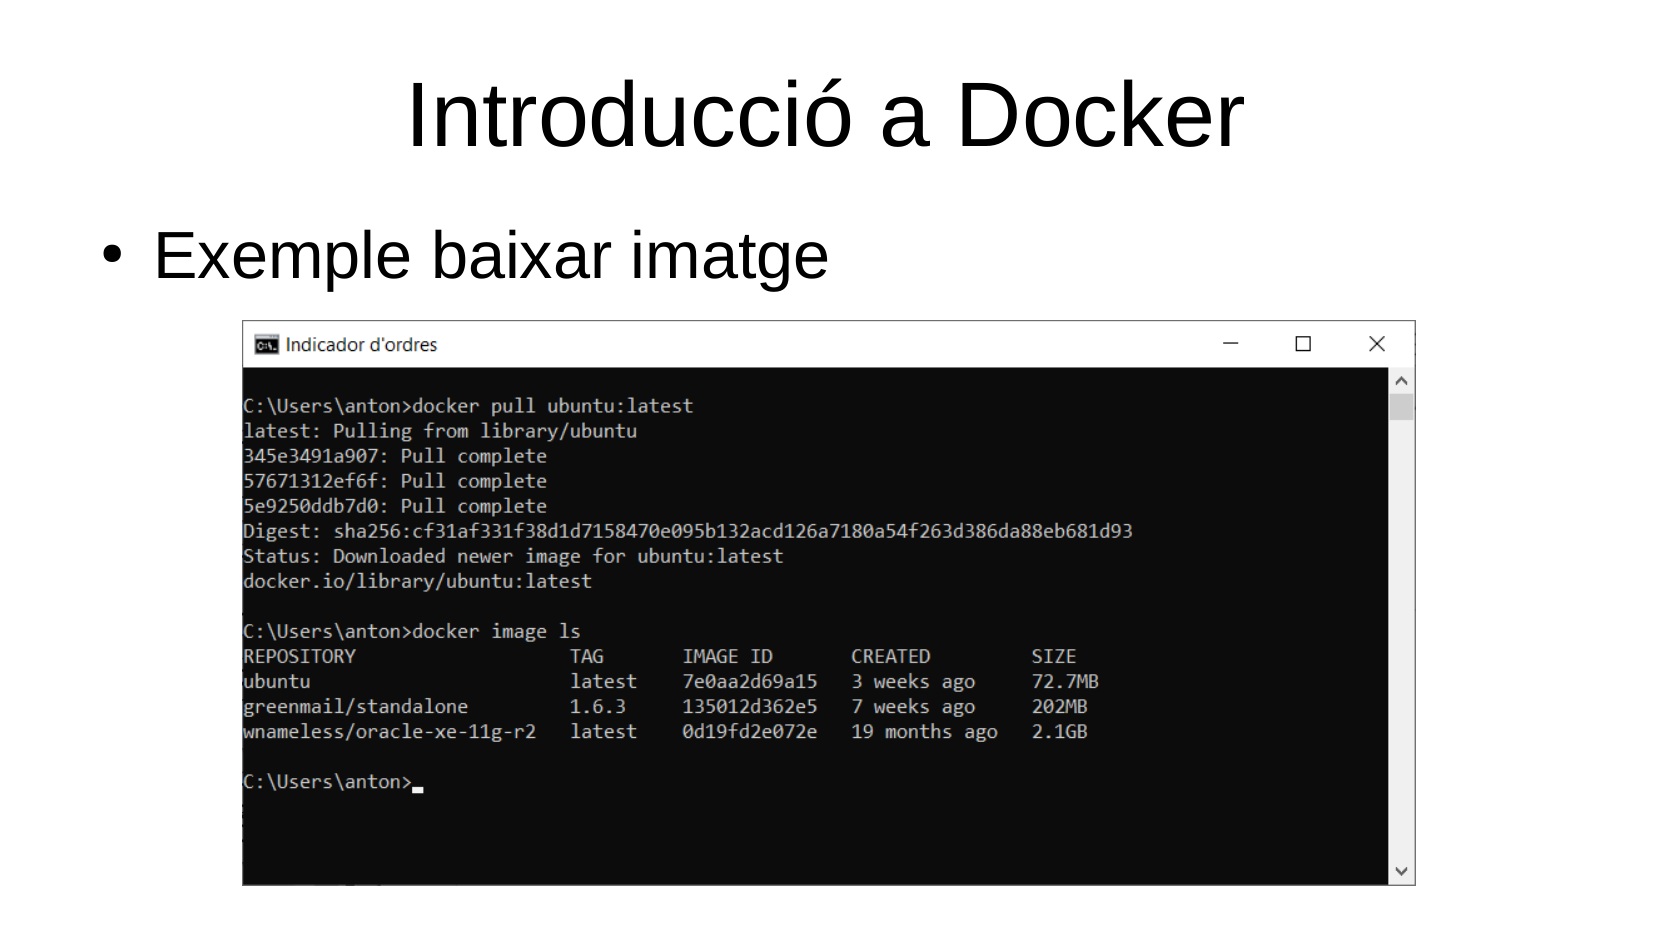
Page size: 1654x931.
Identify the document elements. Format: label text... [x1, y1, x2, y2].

list Exemple baixar imatge [82, 217, 1571, 758]
title Introducció a Docker [82, 37, 1571, 193]
picture [242, 320, 1416, 886]
